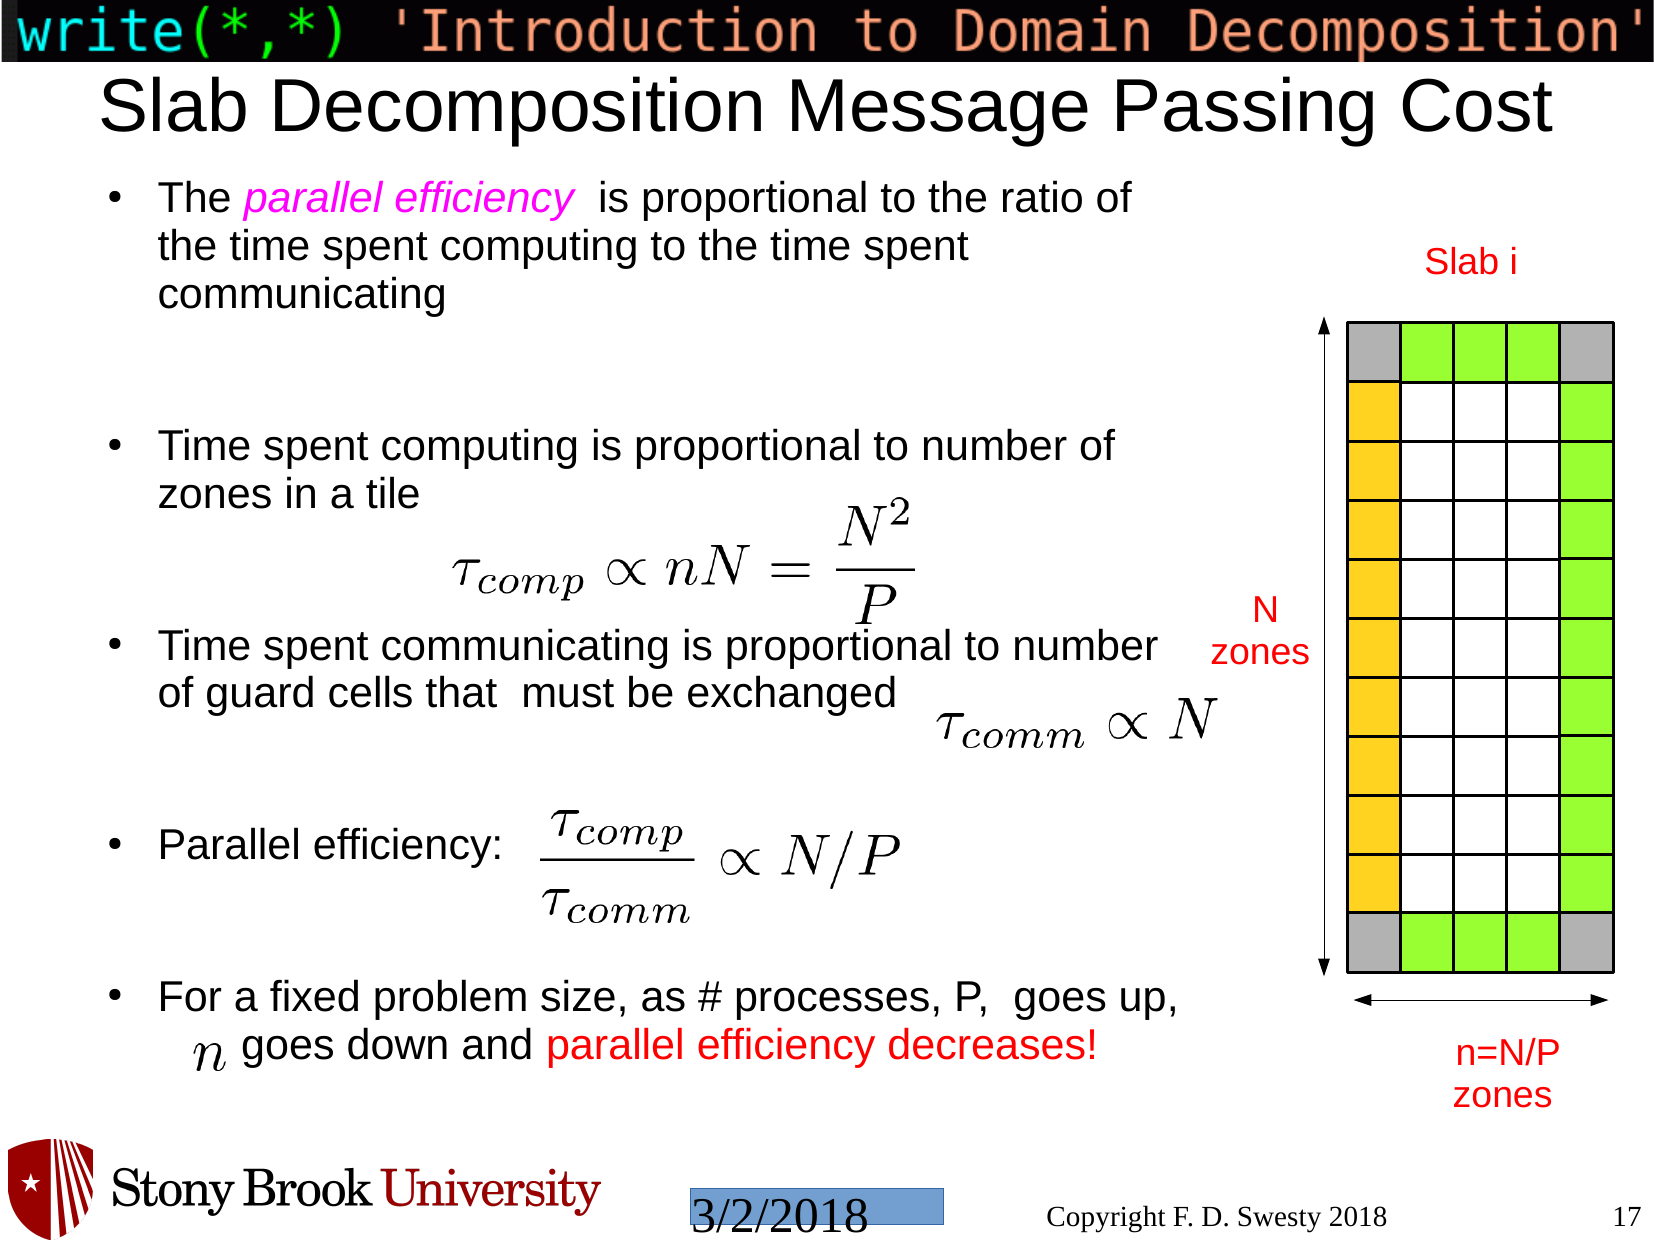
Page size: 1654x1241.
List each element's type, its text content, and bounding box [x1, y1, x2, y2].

picture [540, 810, 900, 923]
picture [8, 1139, 601, 1240]
title Slab Decomposition Message Passing Cost [82, 2, 1571, 210]
list The parallel efficiency is proportional to the ratio of the time spent computing to the time spent communicating Time spent computing is proportional to number of zones in a tile Time spent communicating is proportional to number of guard cells that must be exchanged Parallel efficiency: For a fixed problem size, as # processes, P, goes up, goes down and parallel efficiency decreases! [90, 173, 1201, 1116]
picture [1, 0, 1654, 62]
picture [193, 1043, 226, 1071]
picture [452, 497, 915, 624]
text_box N zones [1161, 581, 1370, 680]
text_box [1347, 322, 1614, 973]
text_box n=N/P zones [1403, 1024, 1612, 1123]
picture [936, 698, 1218, 748]
text_box Slab i [1409, 232, 1618, 290]
